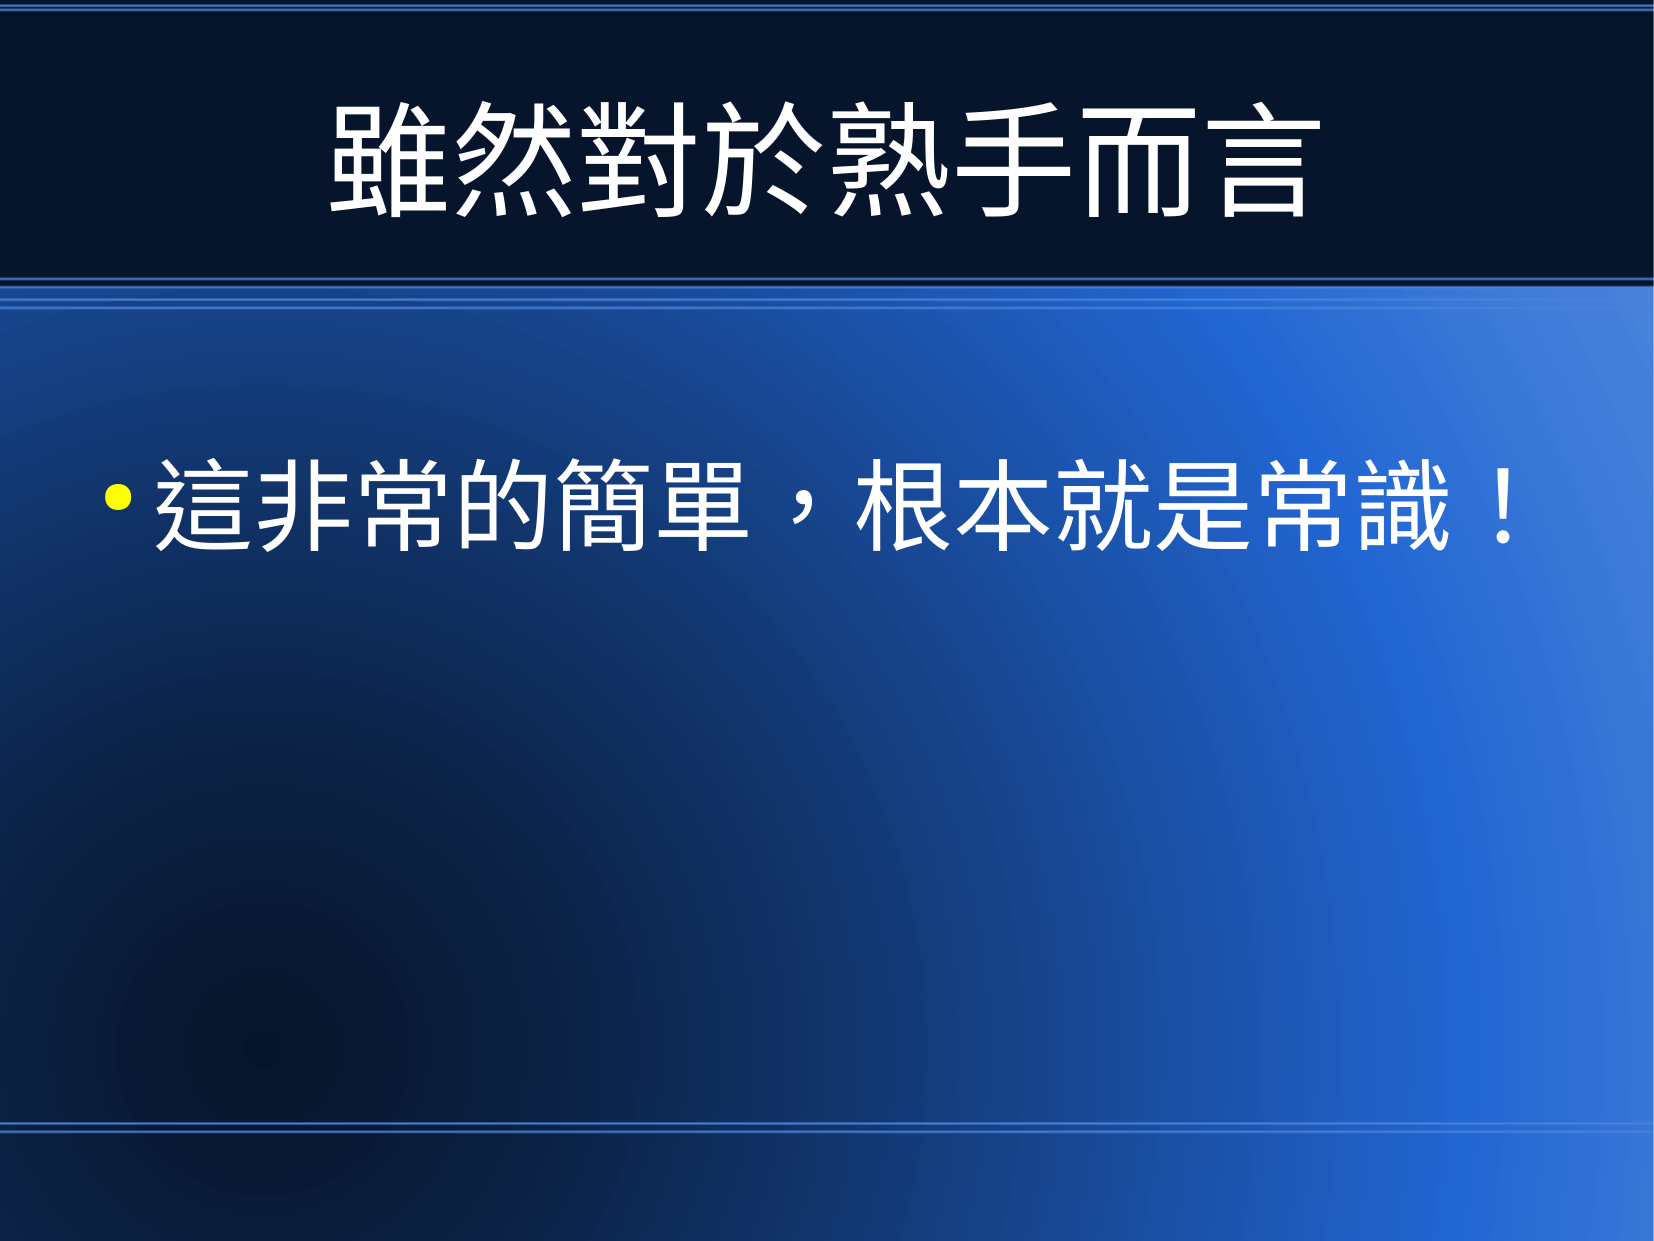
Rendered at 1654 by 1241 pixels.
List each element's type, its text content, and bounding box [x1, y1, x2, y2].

title 雖然對於熟手而言 [82, 49, 1571, 257]
picture [0, 0, 1654, 1241]
list 這非常的簡單，根本就是常識！ [82, 355, 1571, 1241]
